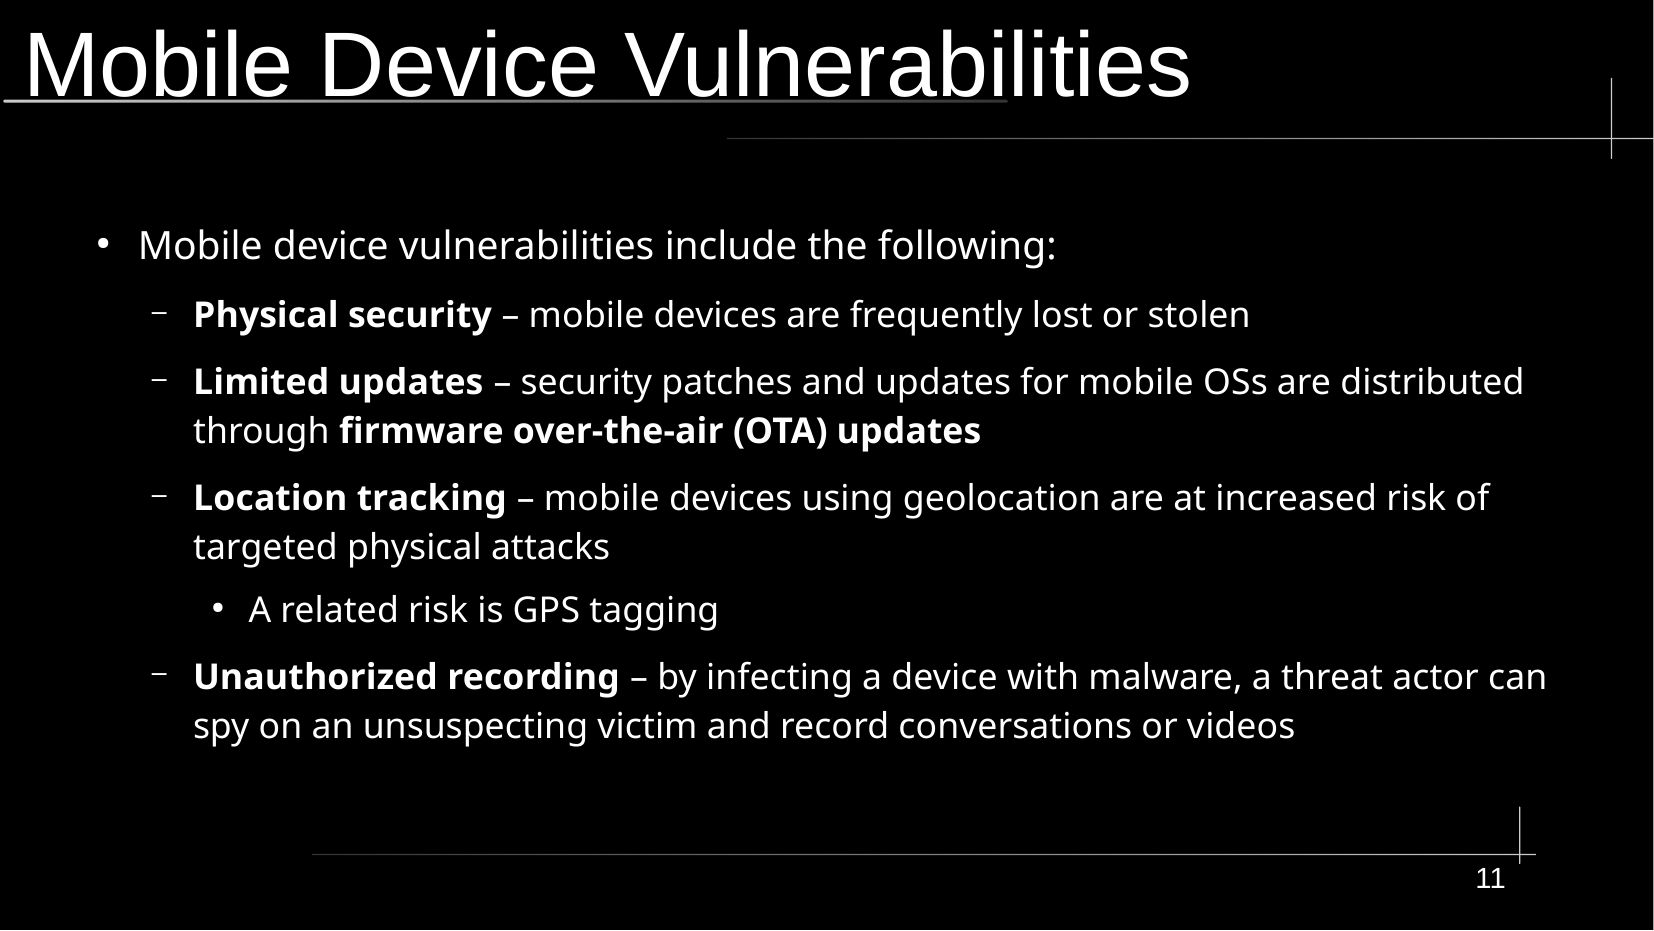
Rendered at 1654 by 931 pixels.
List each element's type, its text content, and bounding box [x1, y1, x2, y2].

title Mobile Device Vulnerabilities [23, 11, 1589, 119]
list Mobile device vulnerabilities include the following: Physical security – mobile devices are frequently lost or stolen Limited updates – security patches and updates for mobile OSs are distributed through firmware over-the-air (OTA) updates Location tracking – mobile devices using geolocation are at increased risk of targeted physical attacks A related risk is GPS tagging Unauthorized recording – by infecting a device with malware, a threat actor can spy on an unsuspecting victim and record conversations or videos [82, 217, 1571, 758]
